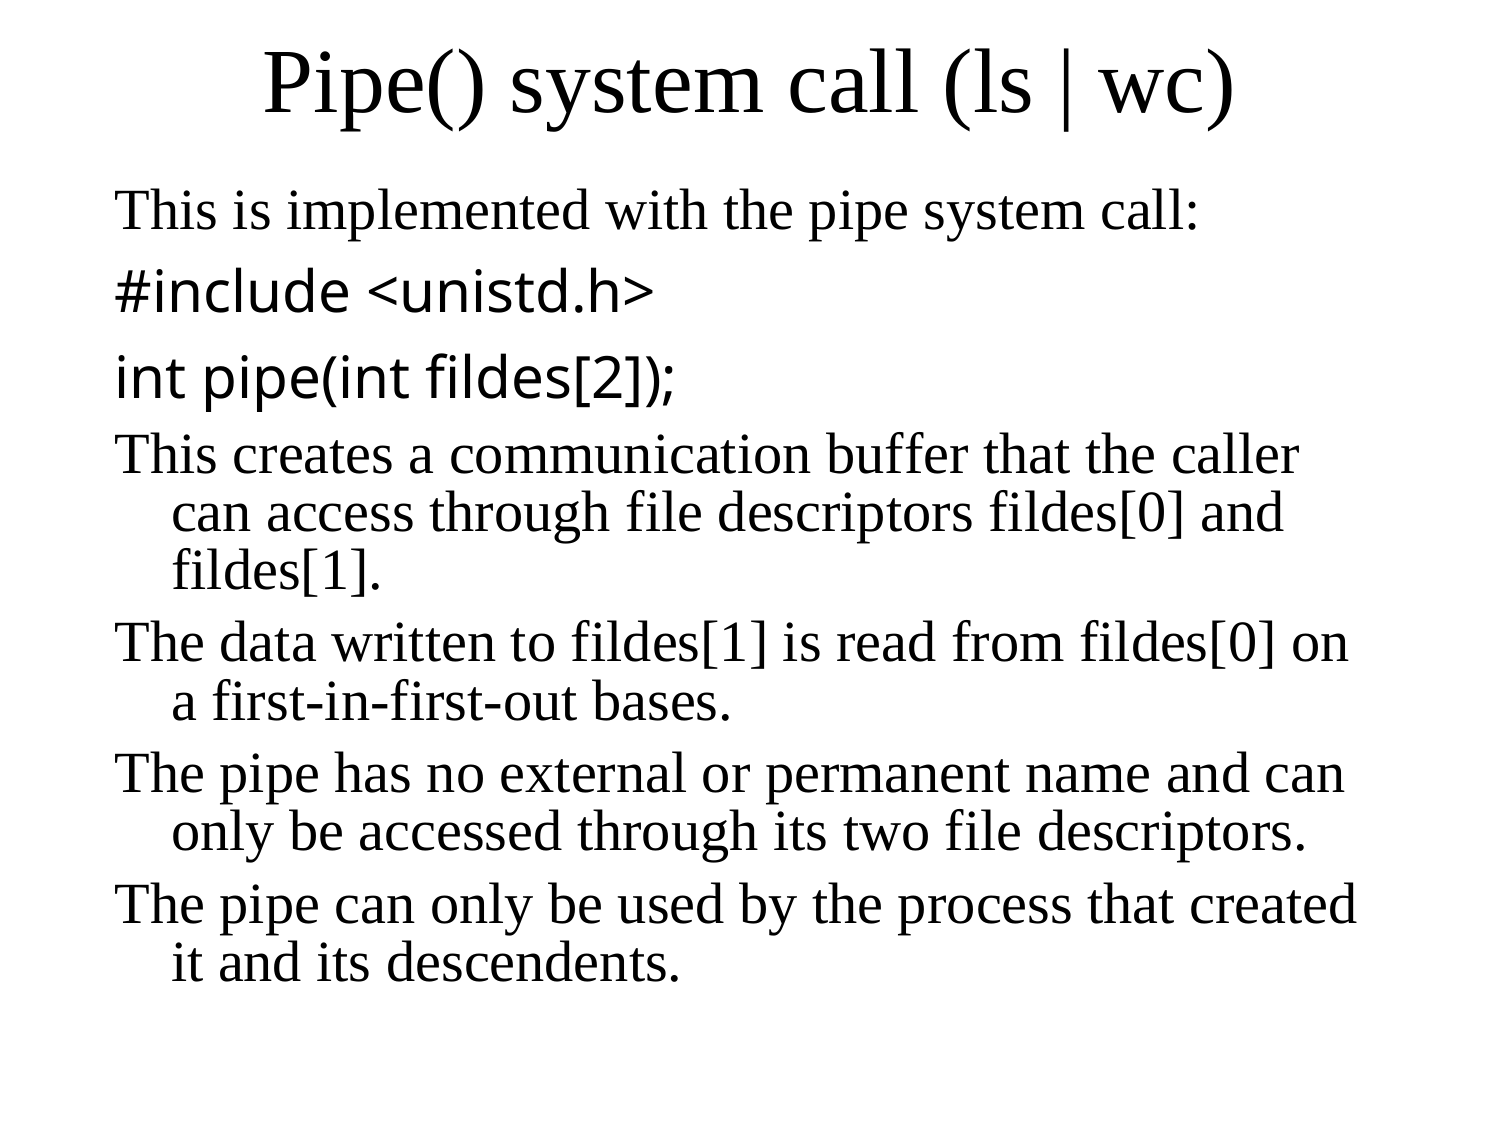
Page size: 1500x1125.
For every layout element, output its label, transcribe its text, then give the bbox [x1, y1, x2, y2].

title Pipe() system call (ls | wc) [112, 0, 1388, 163]
list This is implemented with the pipe system call: #include <unistd.h> int pipe(int fildes[2]); This creates a communication buffer that the caller can access through file descriptors fildes[0] and fildes[1]. The data written to fildes[1] is read from fildes[0] on a first-in-first-out bases. The pipe has no external or permanent name and can only be accessed through its two file descriptors. The pipe can only be used by the process that created it and its descendents. [99, 174, 1375, 1125]
